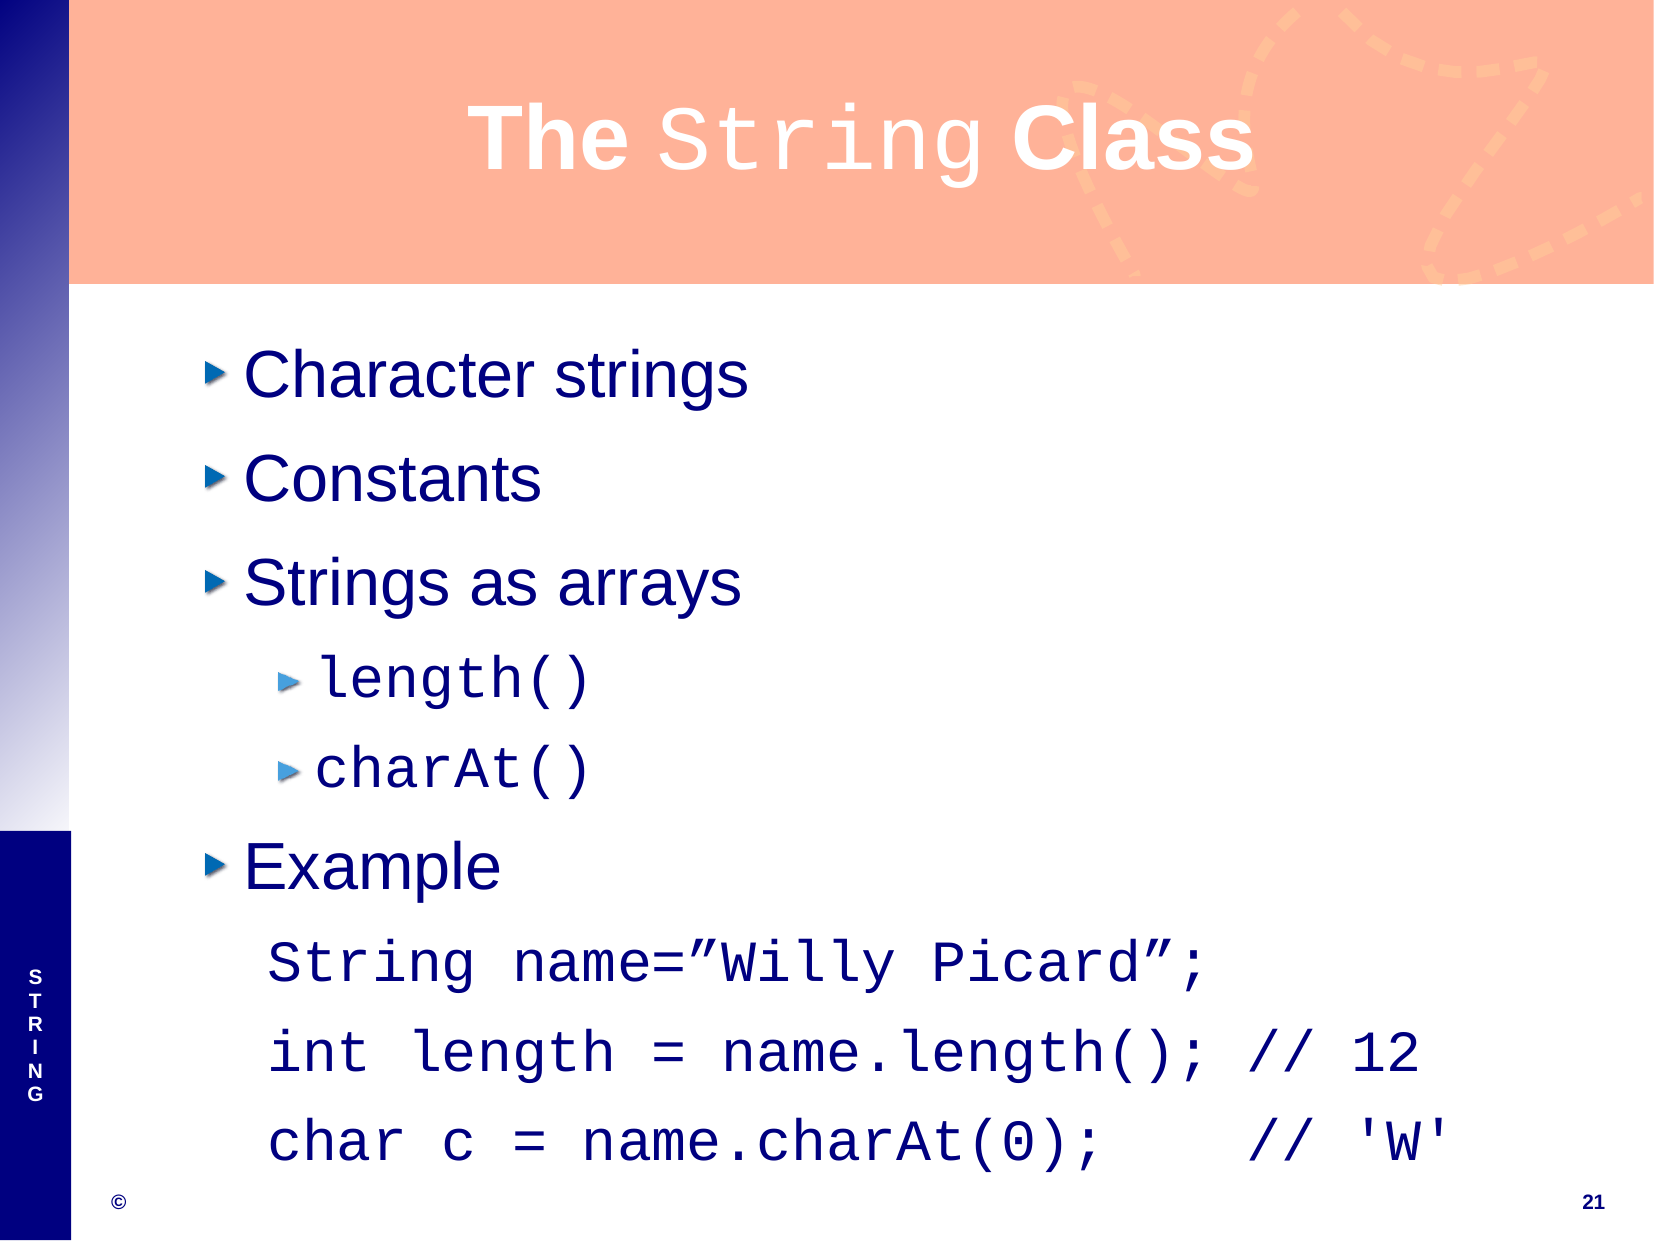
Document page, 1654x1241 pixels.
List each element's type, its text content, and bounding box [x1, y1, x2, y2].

title The String Class [70, 37, 1654, 246]
text_box S T R I N G [0, 830, 71, 1241]
list Character strings Constants Strings as arrays length() charAt() Example String name=”Willy Picard”; int length = name.length(); // 12 char c = name.charAt(0); // 'W' [172, 336, 1552, 1179]
